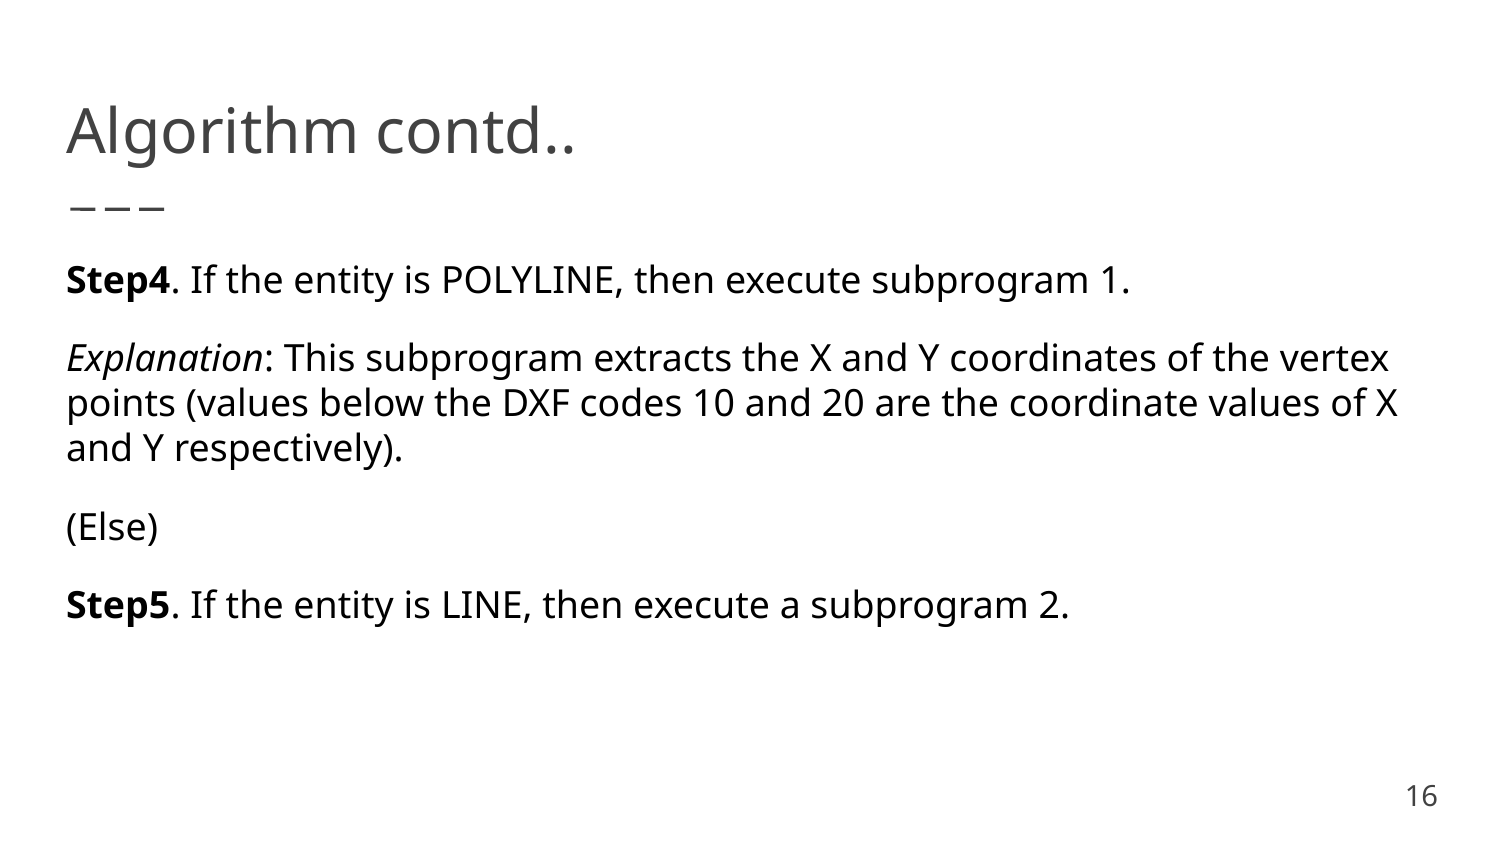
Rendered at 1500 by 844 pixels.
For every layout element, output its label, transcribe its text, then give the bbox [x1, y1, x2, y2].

list Step4. If the entity is POLYLINE, then execute subprogram 1. Explanation: This subprogram extracts the X and Y coordinates of the vertex points (values below the DXF codes 10 and 20 are the coordinate values of X and Y respectively). (Else) Step5. If the entity is LINE, then execute a subprogram 2. [51, 240, 1449, 765]
title Algorithm contd.. [51, 61, 1449, 182]
slide_number <number> [1389, 764, 1480, 830]
